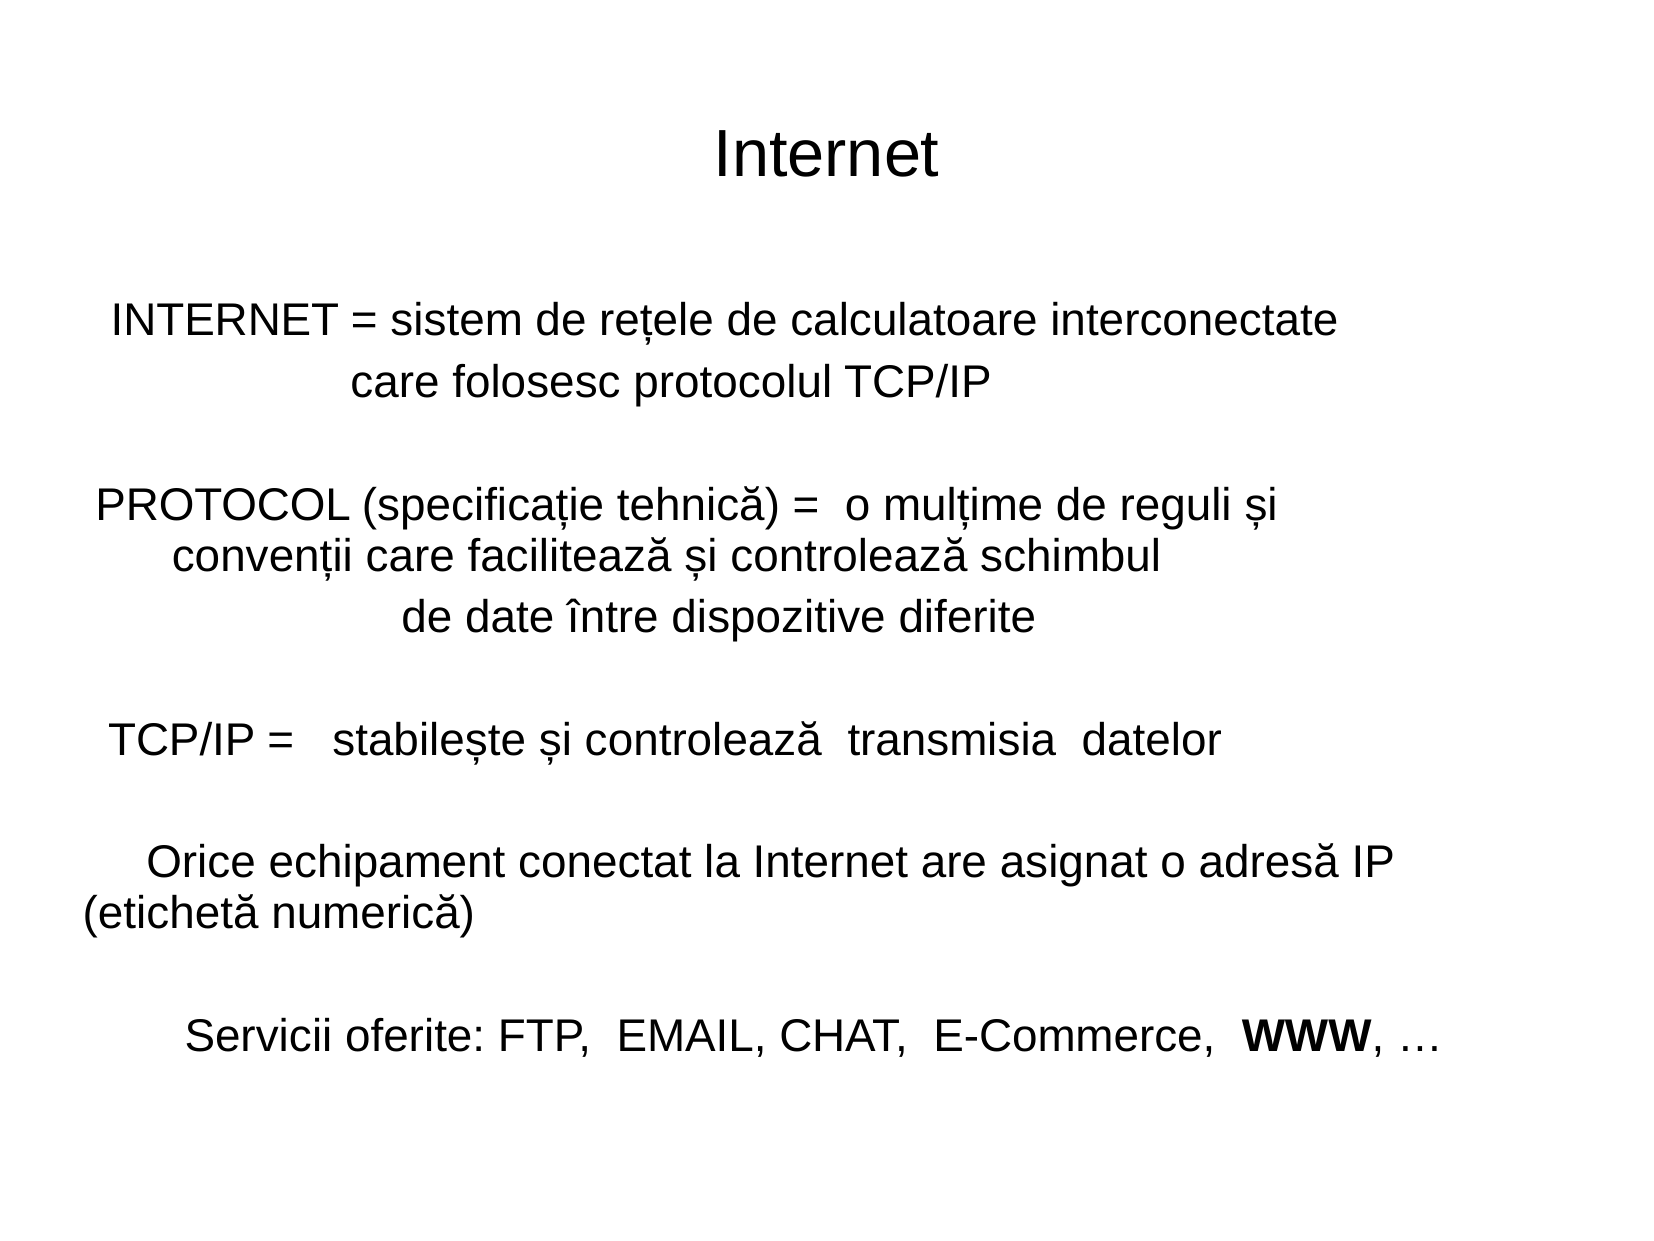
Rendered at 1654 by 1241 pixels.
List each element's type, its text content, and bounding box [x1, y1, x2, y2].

subtitle INTERNET = sistem de rețele de calculatoare interconectate care folosesc protocolul TCP/IP PROTOCOL (specificație tehnică) = o mulțime de reguli și convenții care facilitează și controlează schimbul de date între dispozitive diferite TCP/IP = stabilește și controlează transmisia datelor Orice echipament conectat la Internet are asignat o adresă IP (etichetă numerică) Servicii oferite: FTP, EMAIL, CHAT, E-Commerce, WWW, … [82, 195, 1571, 1241]
title Internet [82, 49, 1571, 195]
